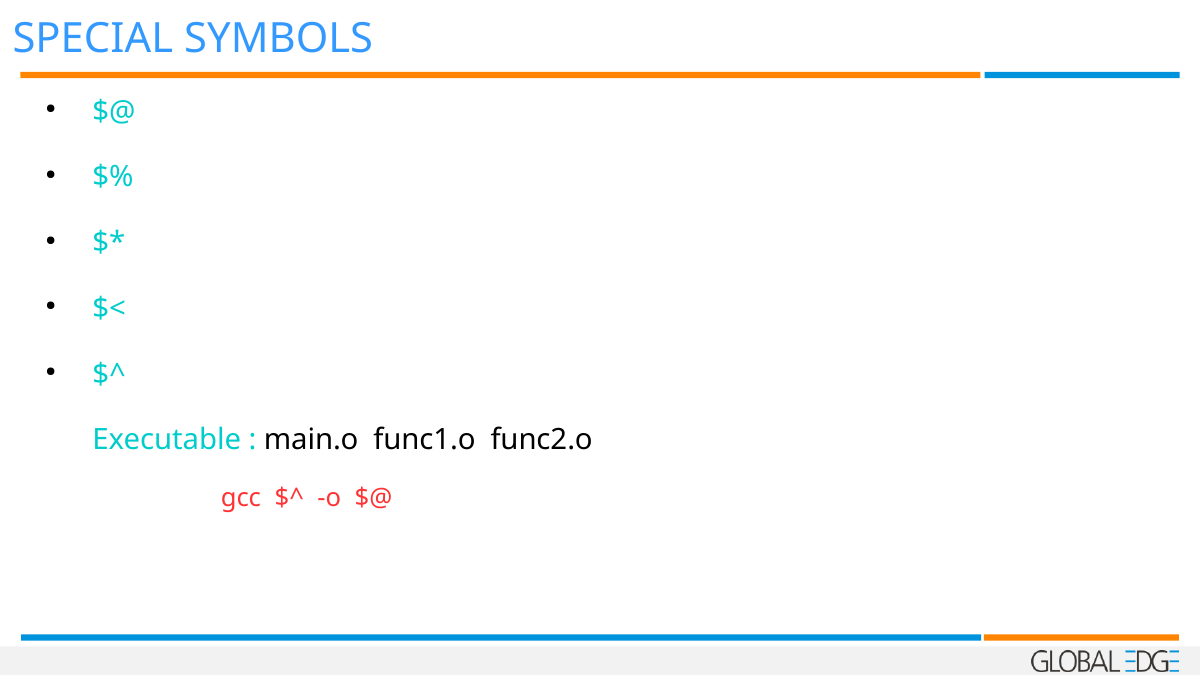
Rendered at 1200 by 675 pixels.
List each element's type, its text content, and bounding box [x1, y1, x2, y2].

title SPECIAL SYMBOLS [12, 9, 1088, 63]
list $@ $% $* $< $^ Executable : main.o func1.o func2.o gcc $^ -o $@ [30, 89, 1171, 586]
picture [1031, 650, 1179, 672]
